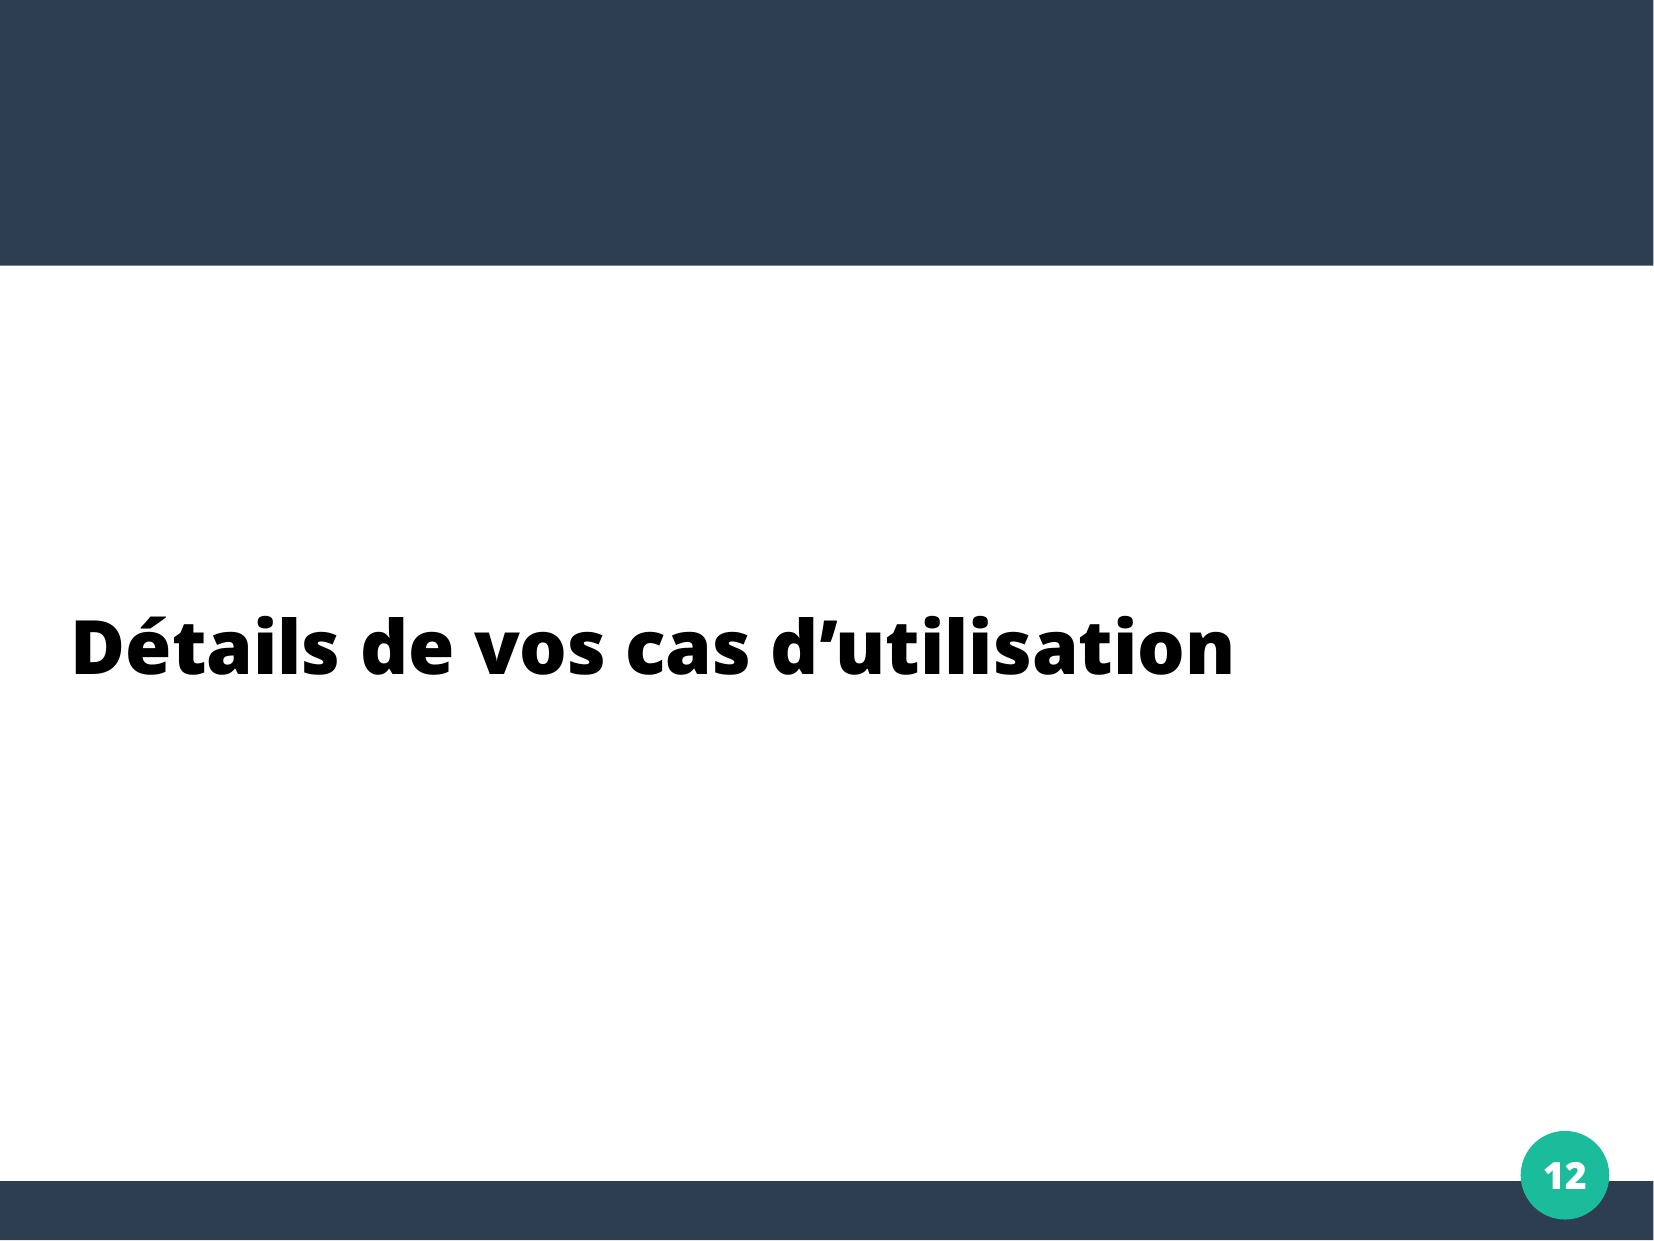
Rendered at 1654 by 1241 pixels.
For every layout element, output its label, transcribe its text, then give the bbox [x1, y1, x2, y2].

title Détails de vos cas d’utilisation [70, 566, 1607, 725]
